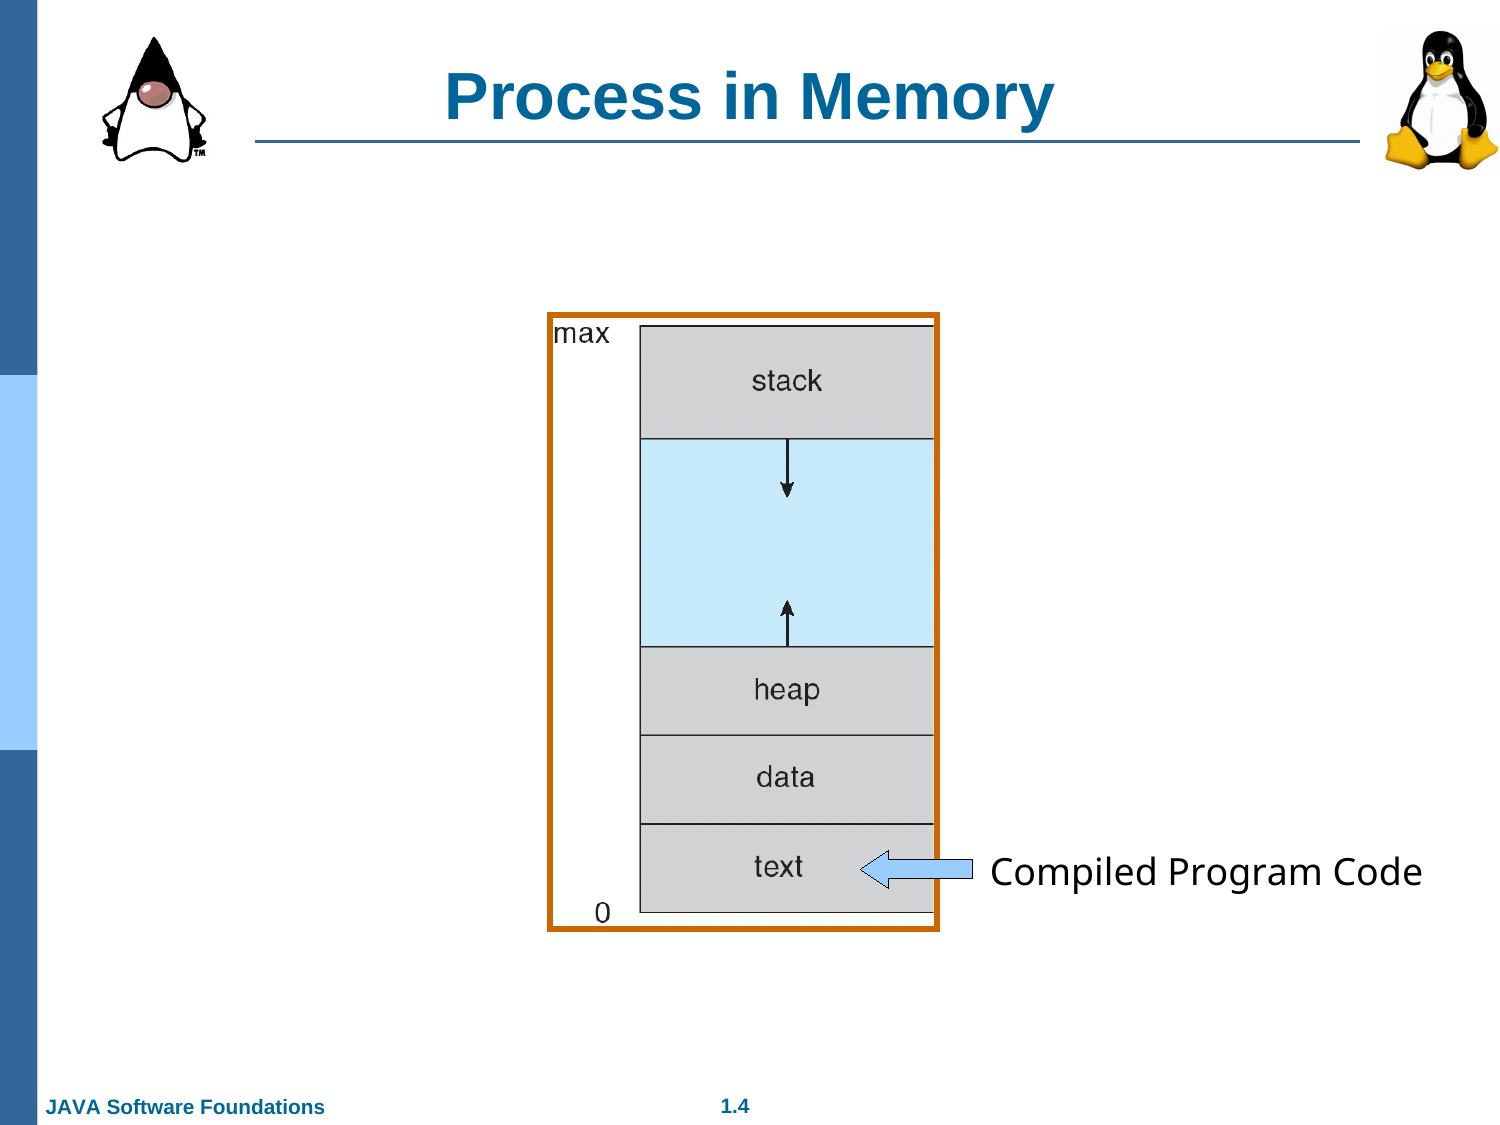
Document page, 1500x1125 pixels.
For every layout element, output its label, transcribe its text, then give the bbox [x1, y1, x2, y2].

picture [553, 317, 934, 927]
text_box [860, 850, 973, 889]
picture [1383, 28, 1500, 173]
title Process in Memory [75, 44, 1426, 141]
picture [54, 0, 255, 200]
text_box Compiled Program Code [975, 840, 1463, 901]
